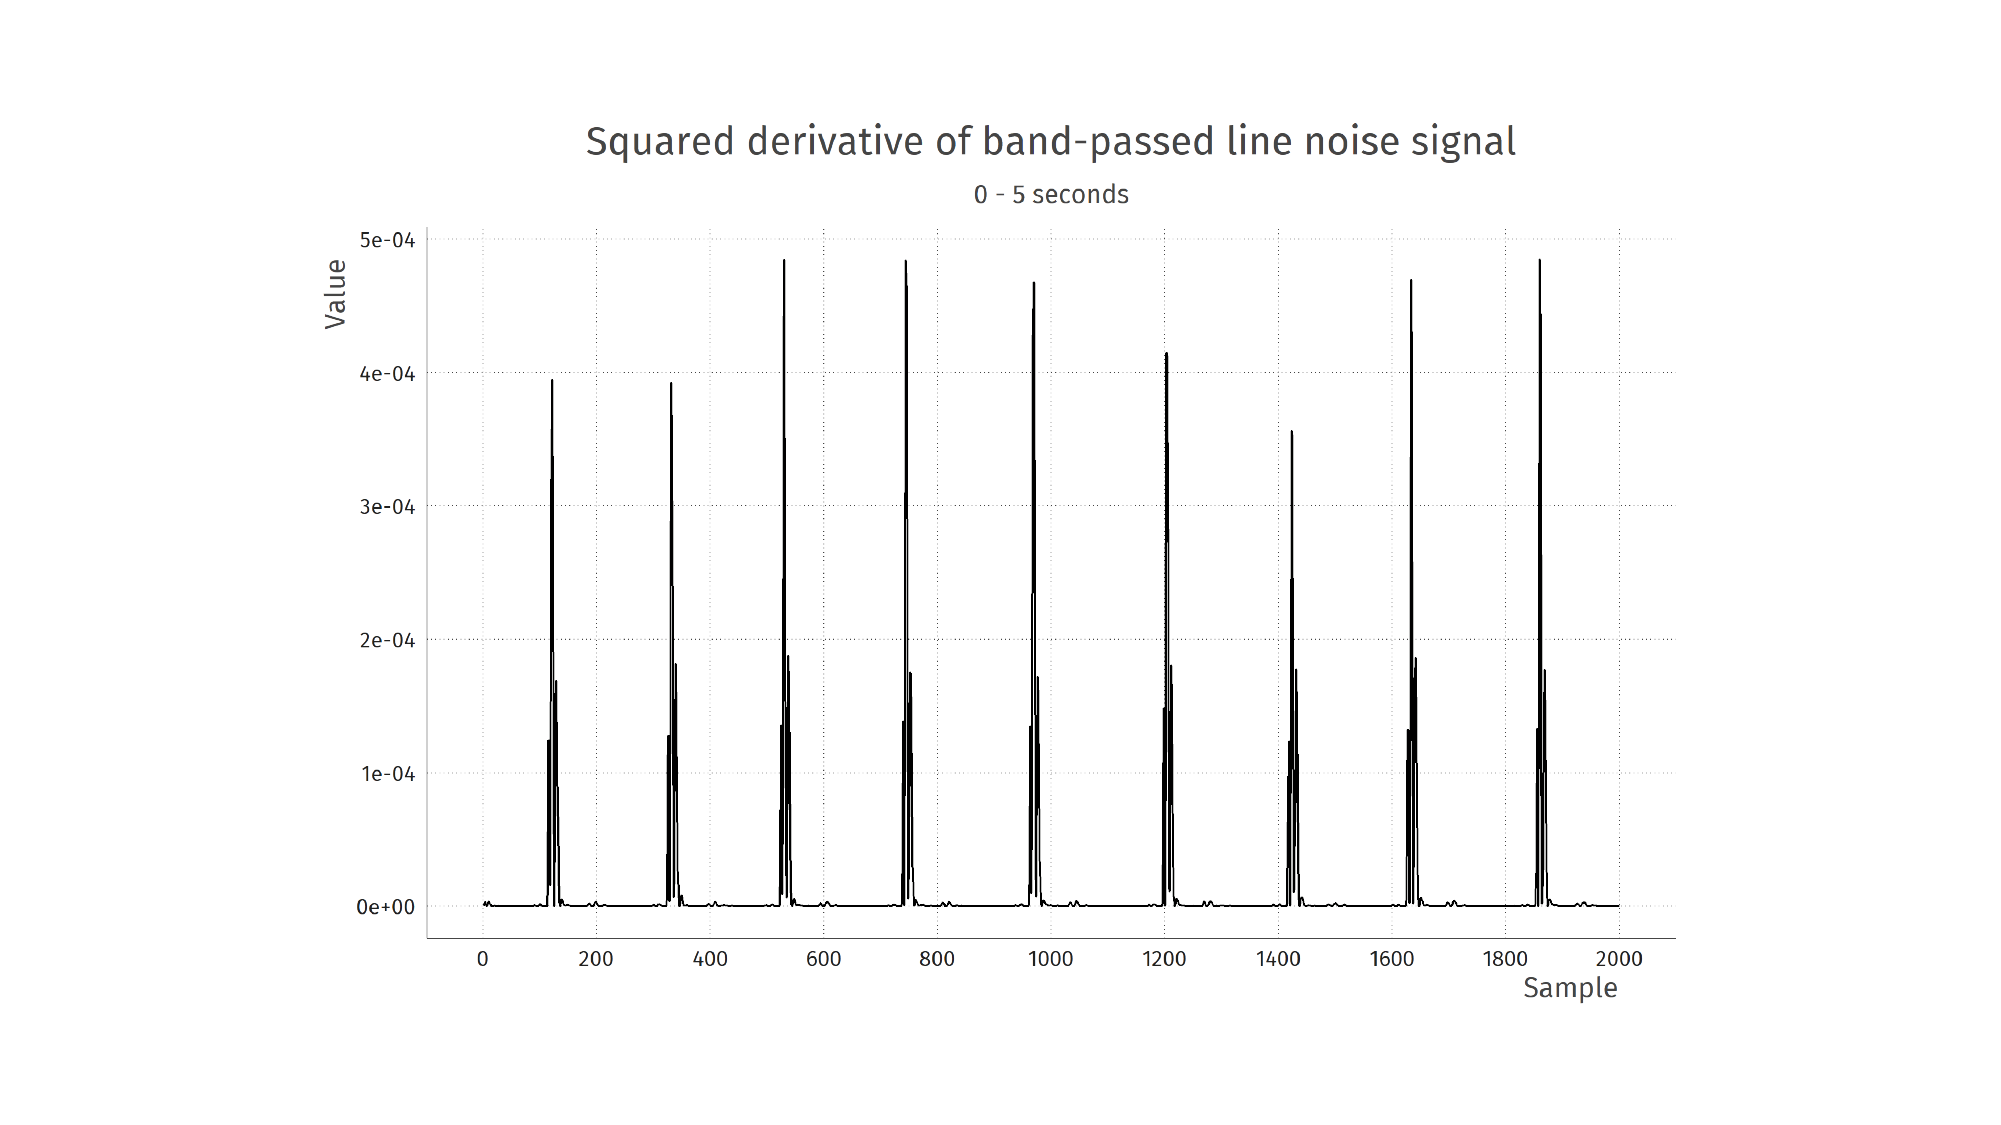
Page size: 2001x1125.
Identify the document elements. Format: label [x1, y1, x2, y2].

picture [293, 91, 1707, 1034]
